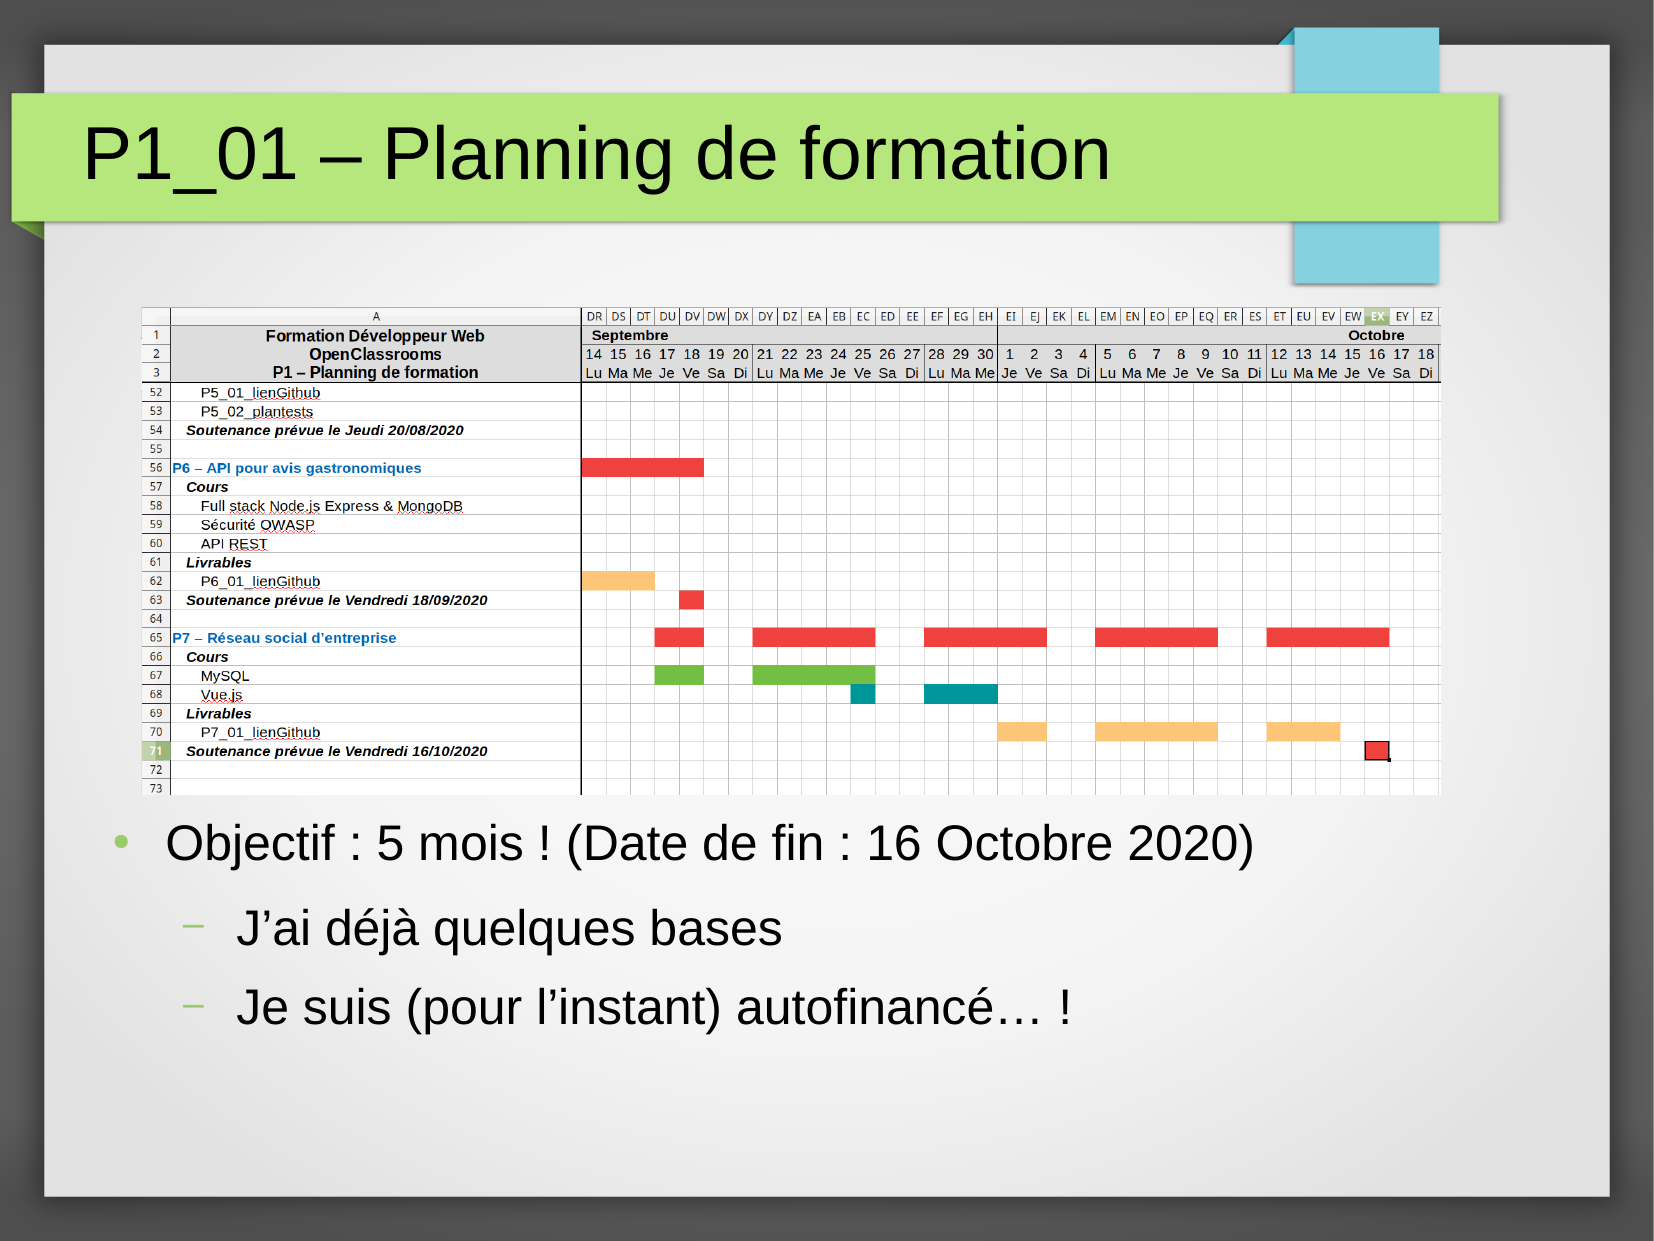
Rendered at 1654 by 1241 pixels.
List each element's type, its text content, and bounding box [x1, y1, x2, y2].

list Objectif : 5 mois ! (Date de fin : 16 Octobre 2020) J’ai déjà quelques bases Je suis (pour l’instant) autofinancé… ! [94, 814, 1583, 1182]
picture [0, 0, 1654, 1241]
title P1_01 – Planning de formation [82, 94, 1264, 213]
